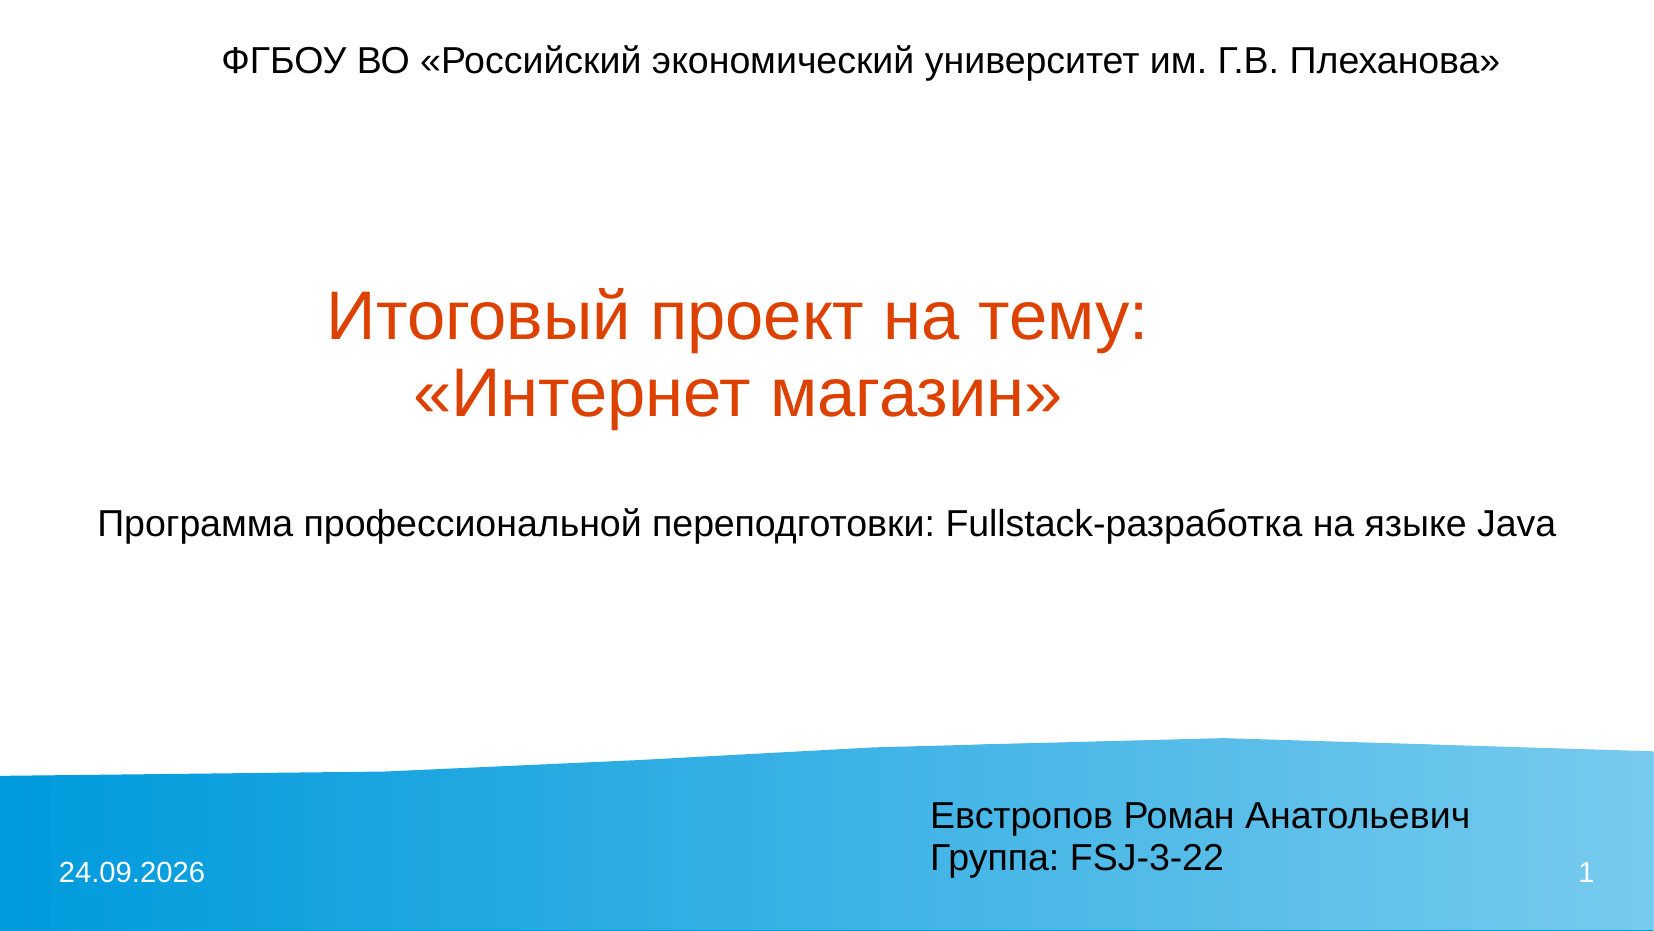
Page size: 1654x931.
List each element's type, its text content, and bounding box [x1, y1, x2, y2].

text_box ФГБОУ ВО «Российский экономический университет им. Г.В. Плеханова» [206, 31, 1517, 89]
text_box Евстропов Роман Анатольевич Группа: FSJ-3-22 [915, 787, 1506, 886]
text_box Программа профессиональной переподготовки: Fullstack-разработка на языке Java [82, 495, 1572, 553]
title Итоговый проект на тему: «Интернет магазин» [0, 265, 1477, 443]
